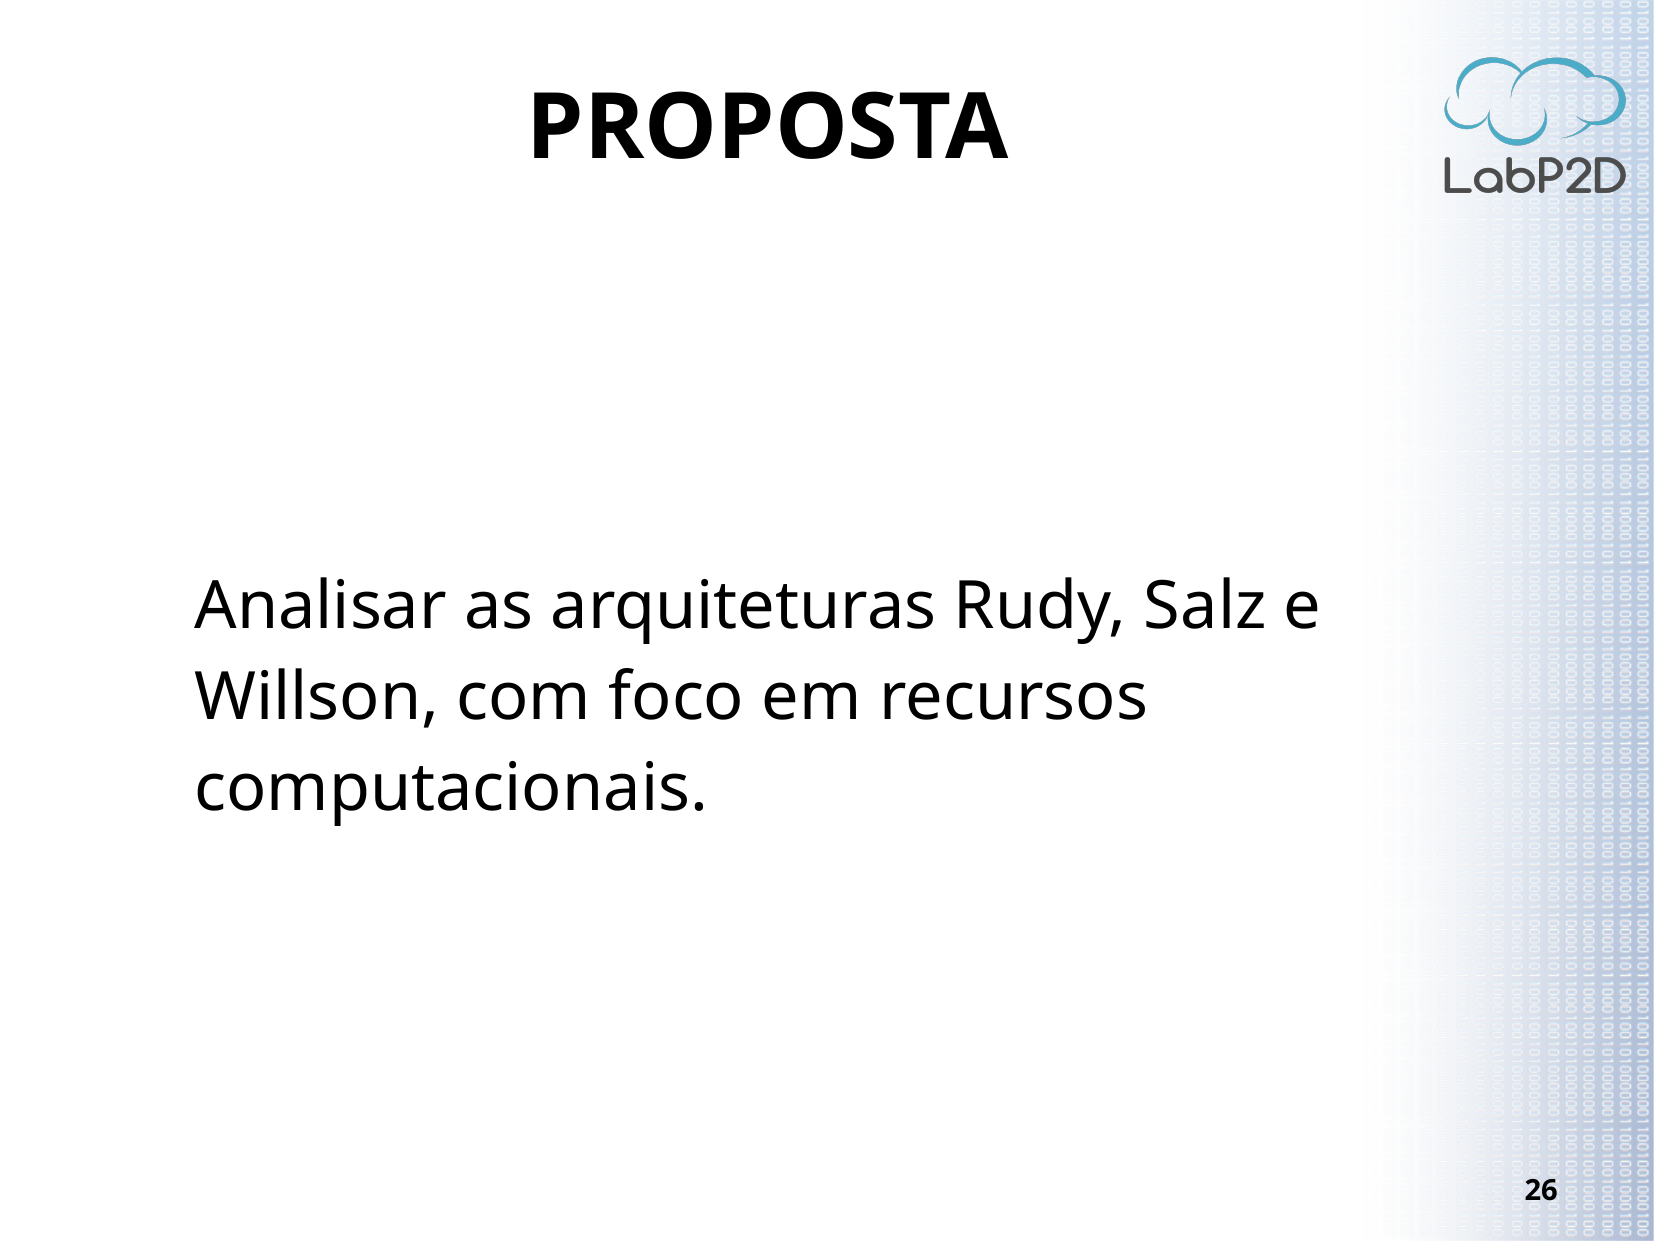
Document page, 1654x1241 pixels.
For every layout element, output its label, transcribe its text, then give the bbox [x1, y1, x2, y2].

list Analisar as arquiteturas Rudy, Salz e Willson, com foco em recursos computacionais. [123, 271, 1406, 1116]
picture [1360, 1, 1654, 1240]
title PROPOSTA [82, 19, 1453, 227]
